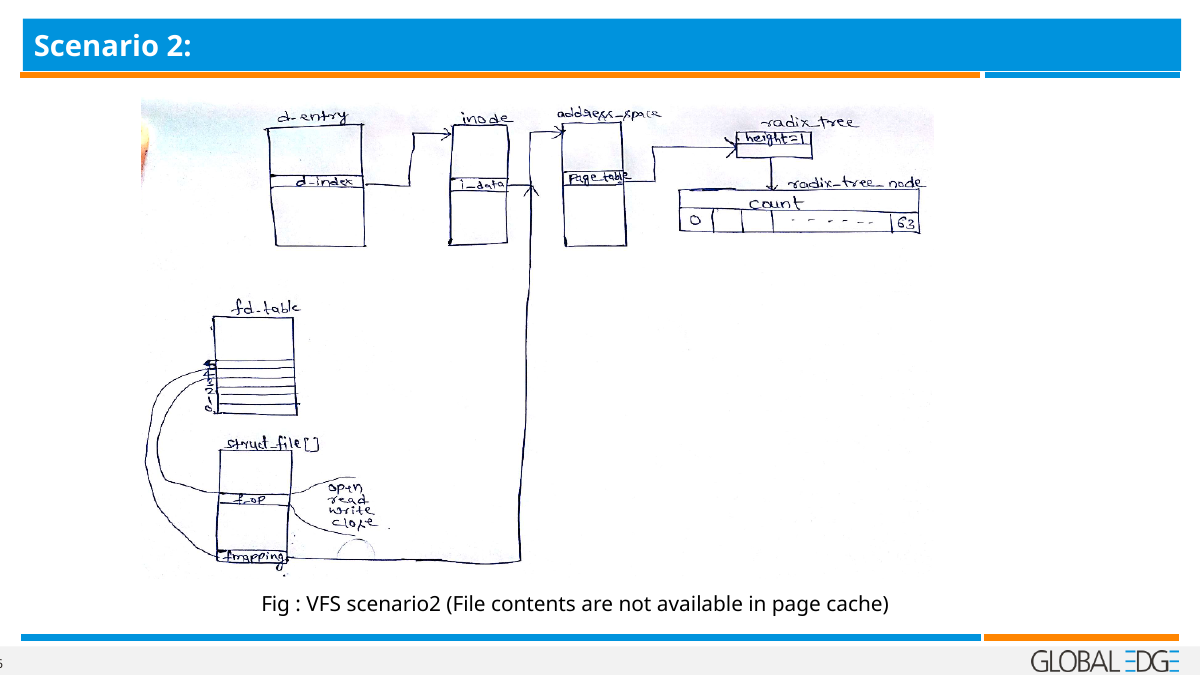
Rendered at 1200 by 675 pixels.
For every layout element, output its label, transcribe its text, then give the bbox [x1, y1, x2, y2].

text_box Fig : VFS scenario2 (File contents are not available in page cache) [246, 581, 1004, 626]
picture [1031, 650, 1179, 672]
picture [141, 94, 934, 579]
title Scenario 2: [22, 18, 1182, 71]
